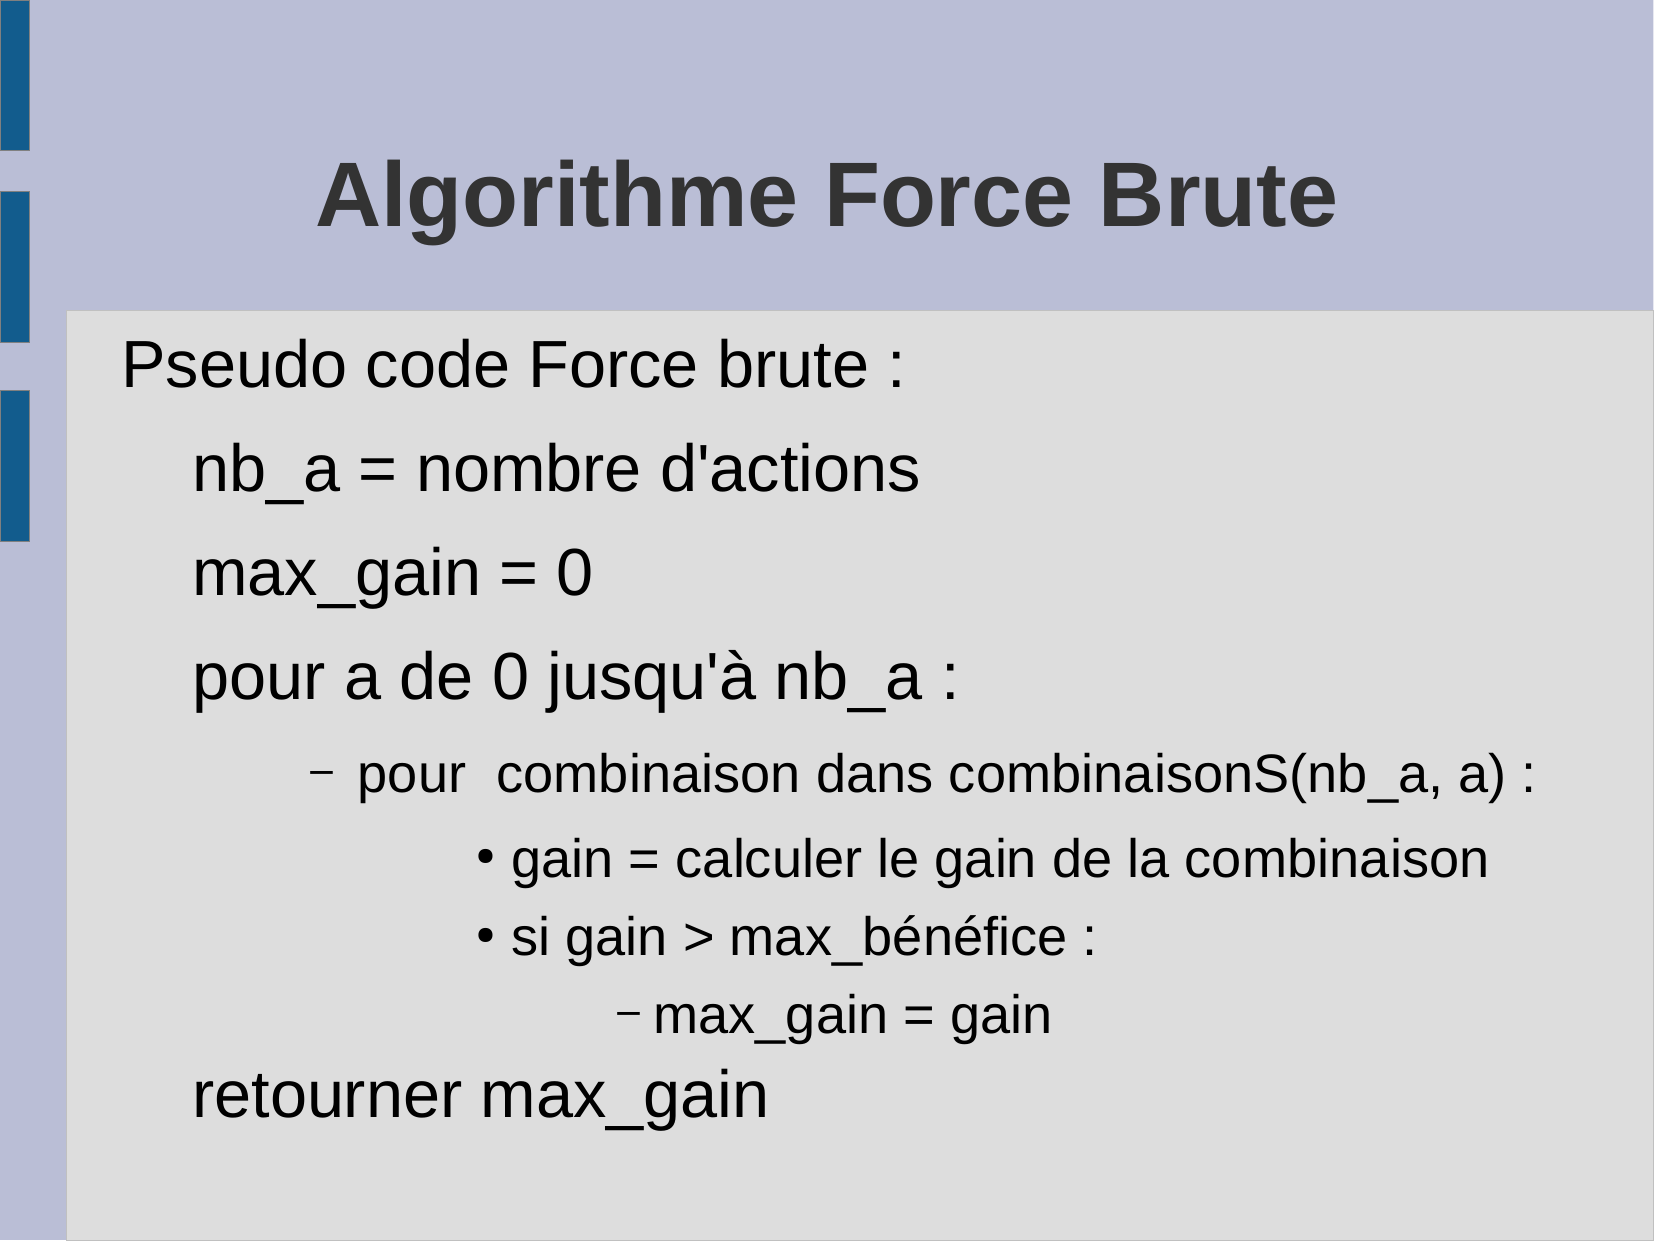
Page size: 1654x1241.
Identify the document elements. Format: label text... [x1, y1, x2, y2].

list Pseudo code Force brute : nb_a = nombre d'actions max_gain = 0 pour a de 0 jusqu'à nb_a : pour combinaison dans combinaisonS(nb_a, a) : gain = calculer le gain de la combinaison si gain > max_bénéfice : max_gain = gain retourner max_gain [121, 326, 1642, 1229]
title Algorithme Force Brute [121, 91, 1534, 299]
